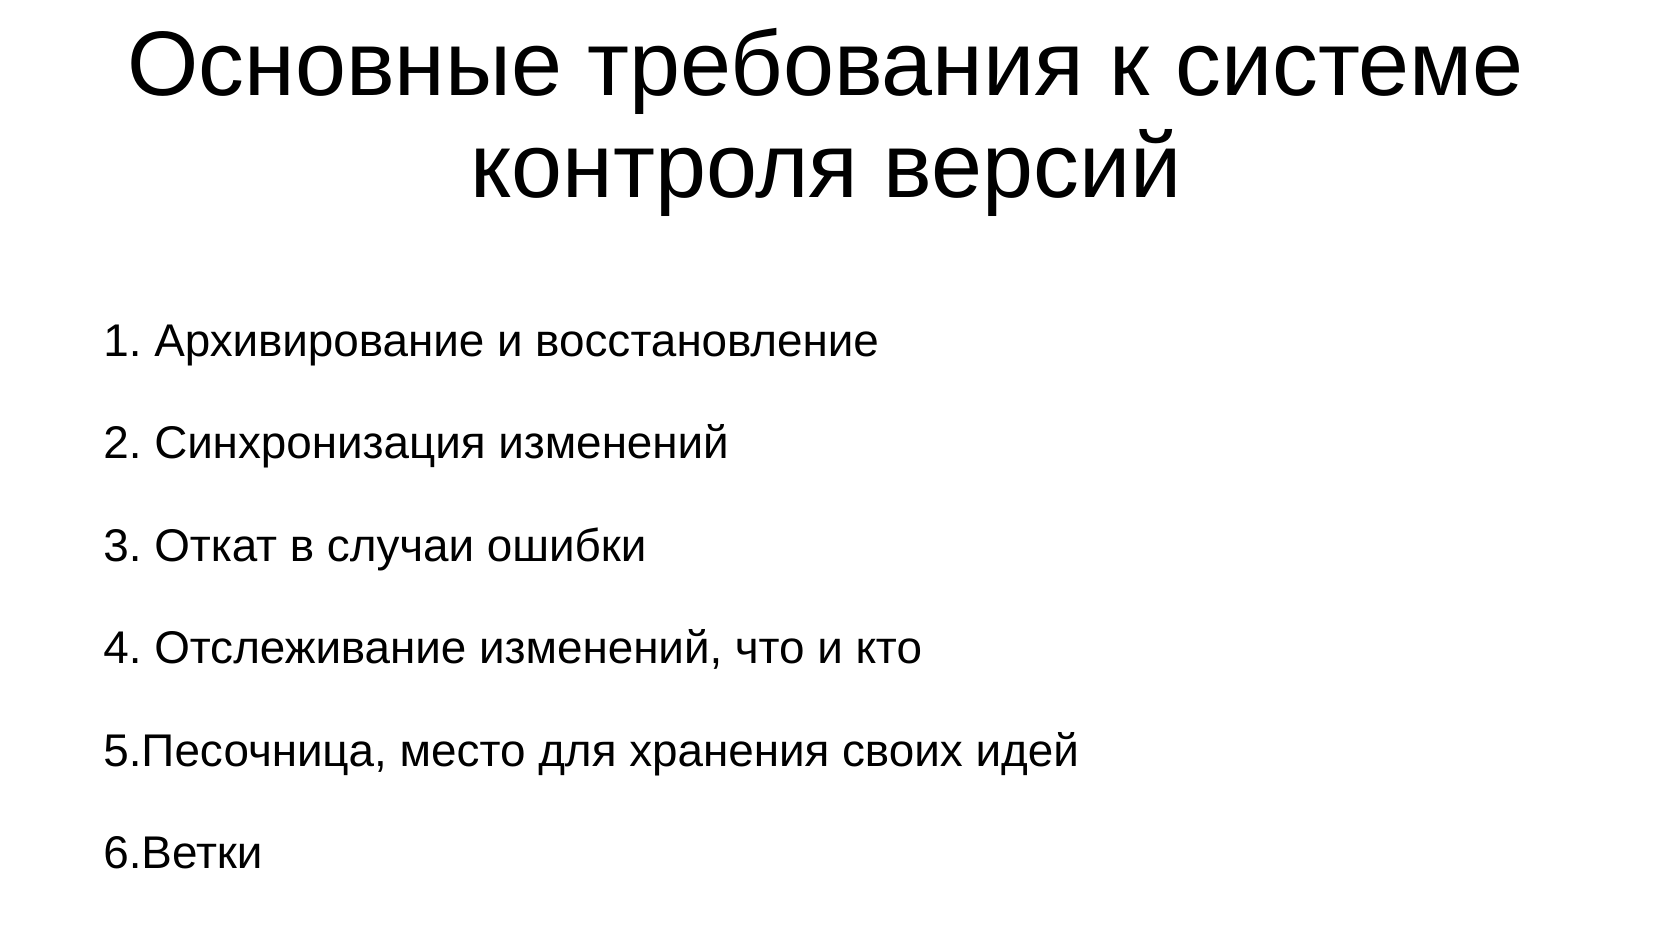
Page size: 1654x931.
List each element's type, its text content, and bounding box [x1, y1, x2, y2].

title Основные требования к системе контроля версий [82, 12, 1571, 218]
text_box 1. Архивирование и восстановление 2. Синхронизация изменений 3. Откат в случаи ошибки 4. Отслеживание изменений, что и кто 5.Песочница, место для хранения своих идей 6.Ветки [88, 312, 1616, 886]
